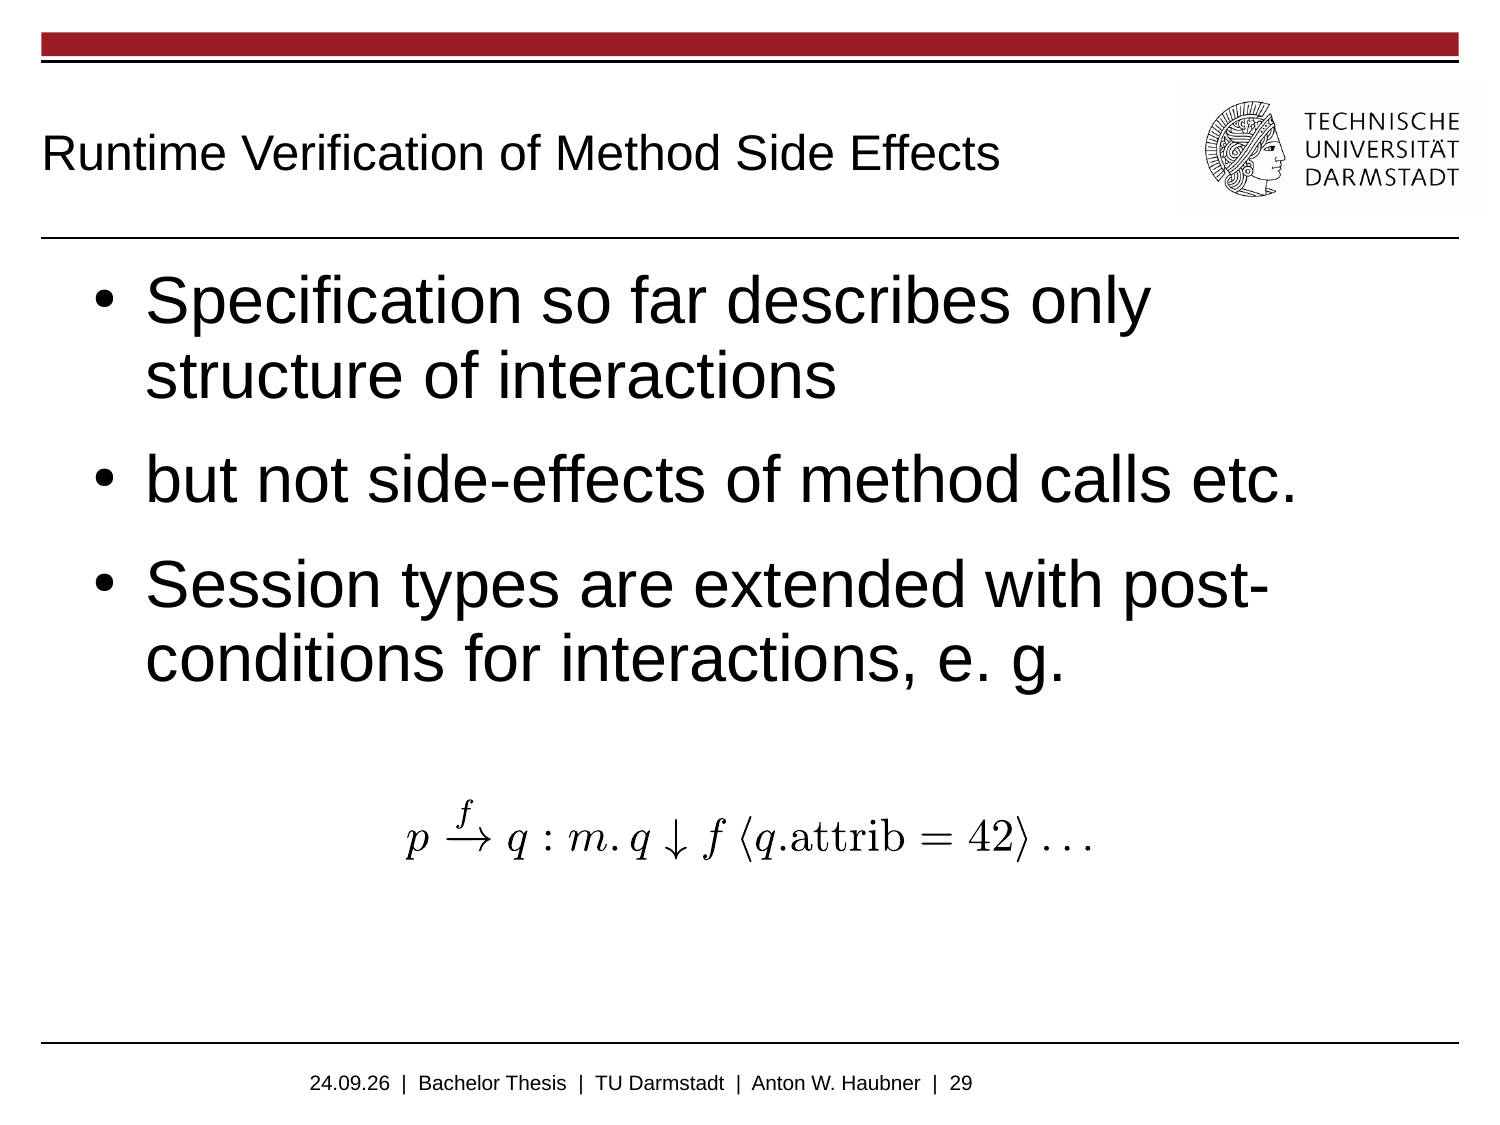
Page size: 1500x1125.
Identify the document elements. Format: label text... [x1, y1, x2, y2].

list Specification so far describes only structure of interactions but not side-effects of method calls etc. Session types are extended with post-conditions for interactions, e. g. [75, 263, 1425, 745]
picture [405, 799, 1095, 863]
title Runtime Verification of Method Side Effects [41, 78, 1131, 229]
